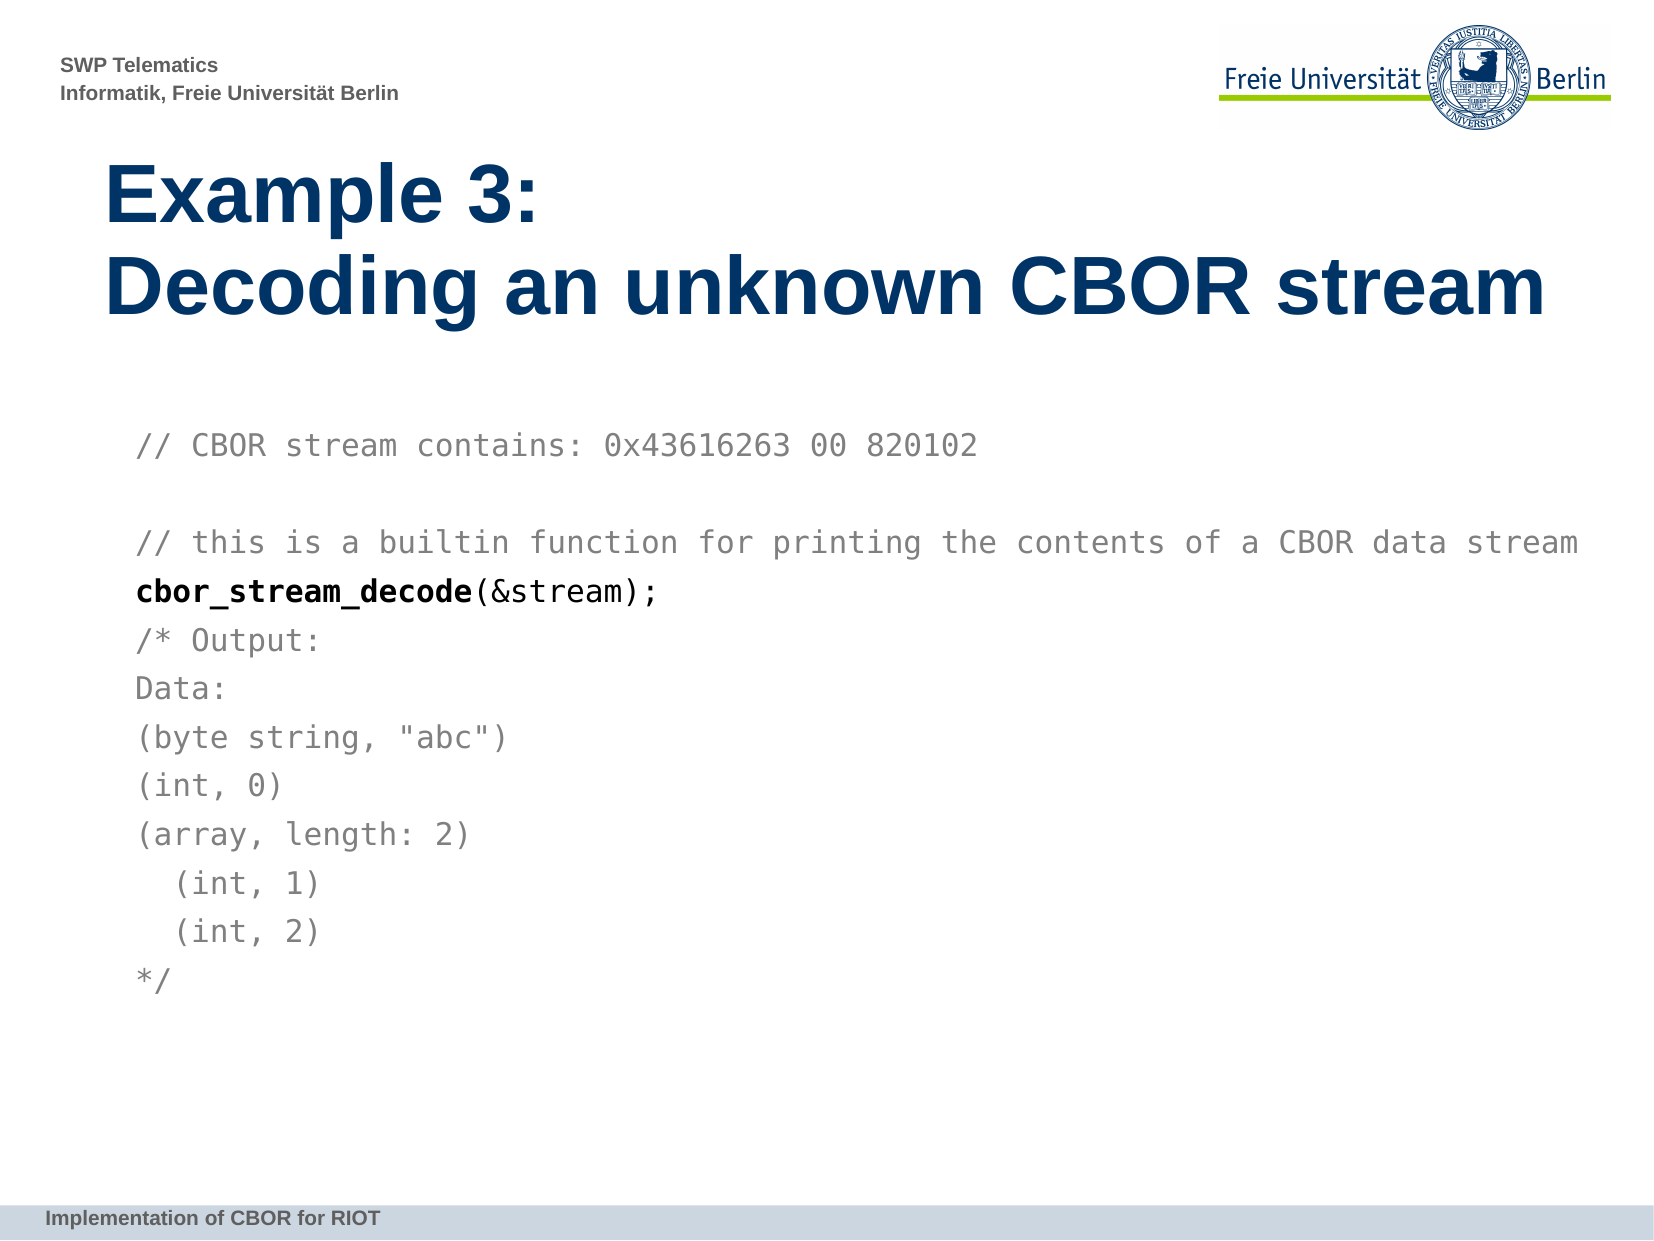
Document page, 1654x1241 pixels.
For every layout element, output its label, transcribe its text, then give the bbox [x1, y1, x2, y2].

picture [1219, 25, 1611, 130]
list // CBOR stream contains: 0x43616263 00 820102 // this is a builtin function for printing the contents of a CBOR data stream cbor_stream_decode(&stream); /* Output: Data: (byte string, "abc") (int, 0) (array, length: 2) (int, 1) (int, 2) */ [135, 330, 1654, 1050]
title Example 3: Decoding an unknown CBOR stream [45, 147, 1609, 333]
